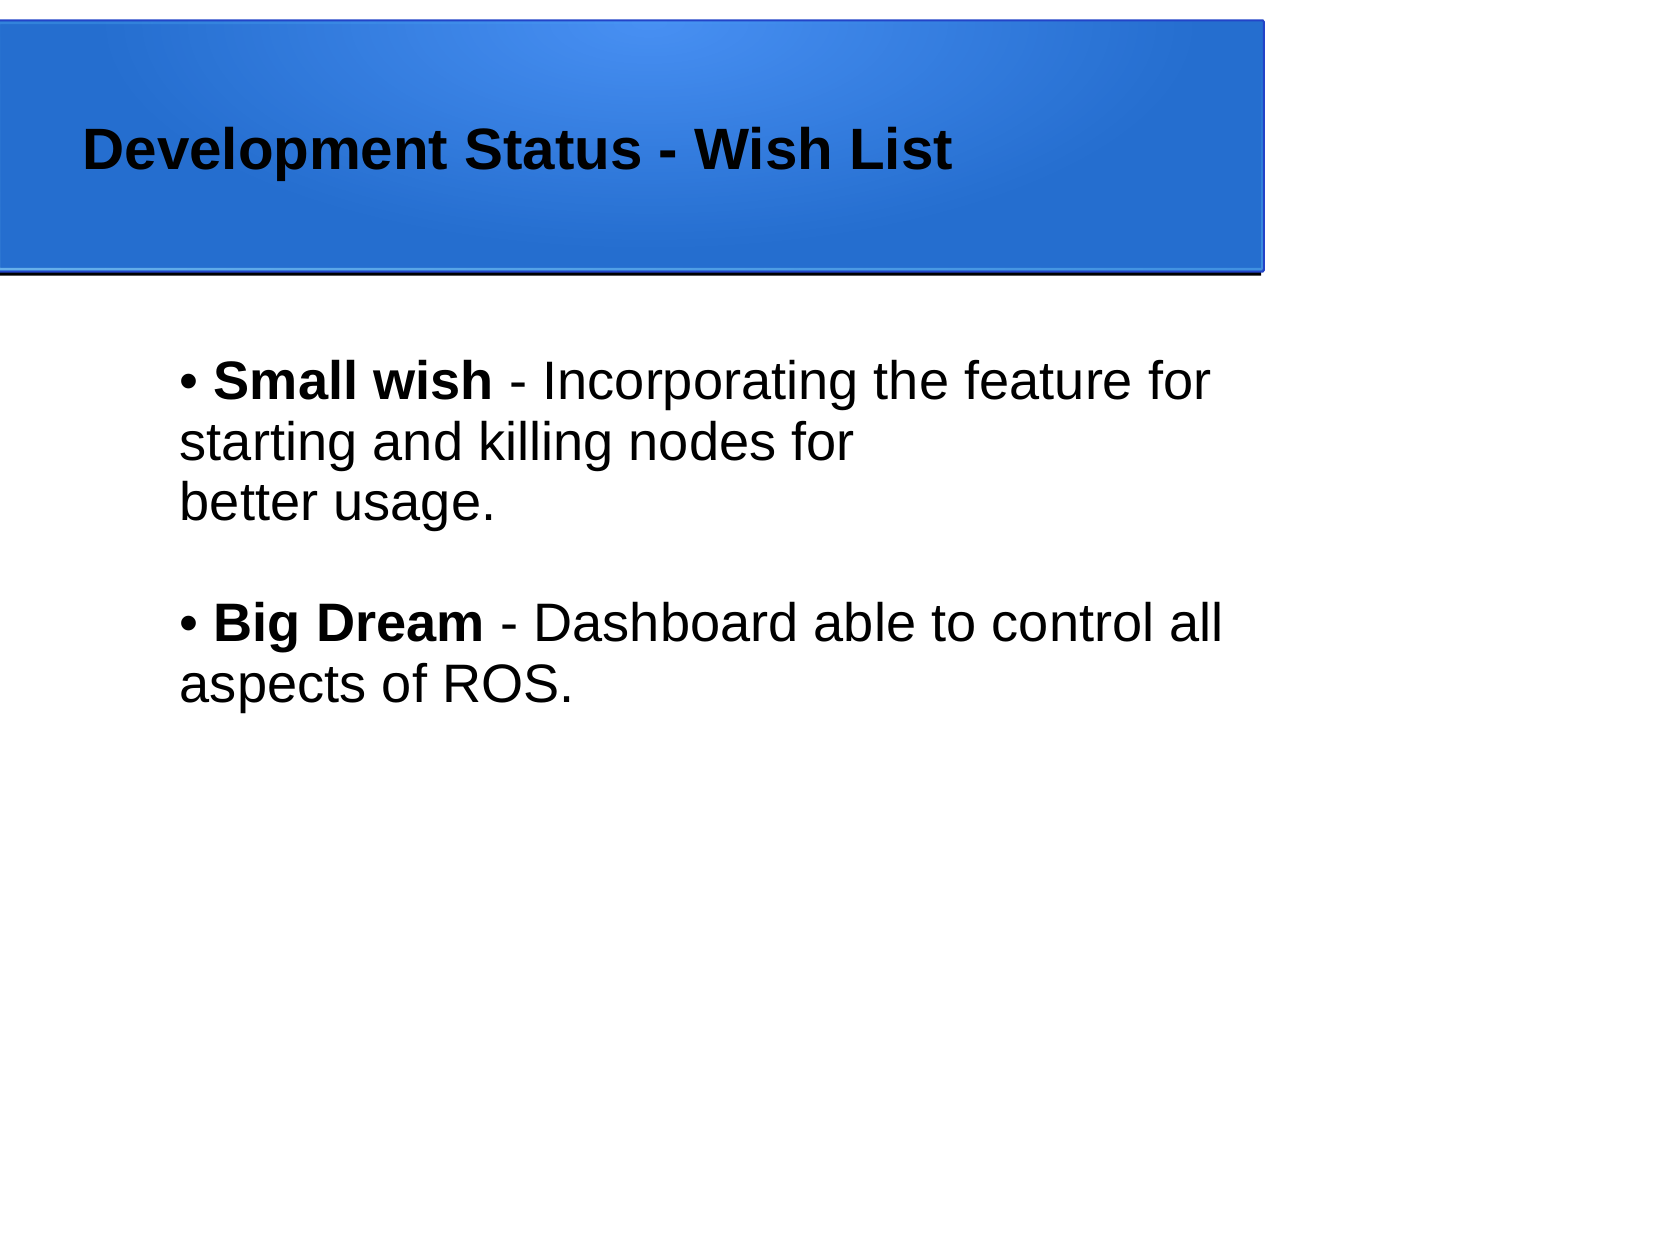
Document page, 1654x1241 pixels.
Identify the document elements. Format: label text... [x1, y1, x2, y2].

text_box • Small wish - Incorporating the feature for starting and killing nodes for better usage. • Big Dream - Dashboard able to control all aspects of ROS. [165, 343, 1291, 1019]
subtitle [82, 299, 1571, 1019]
title Development Status - Wish List [82, 47, 1235, 252]
